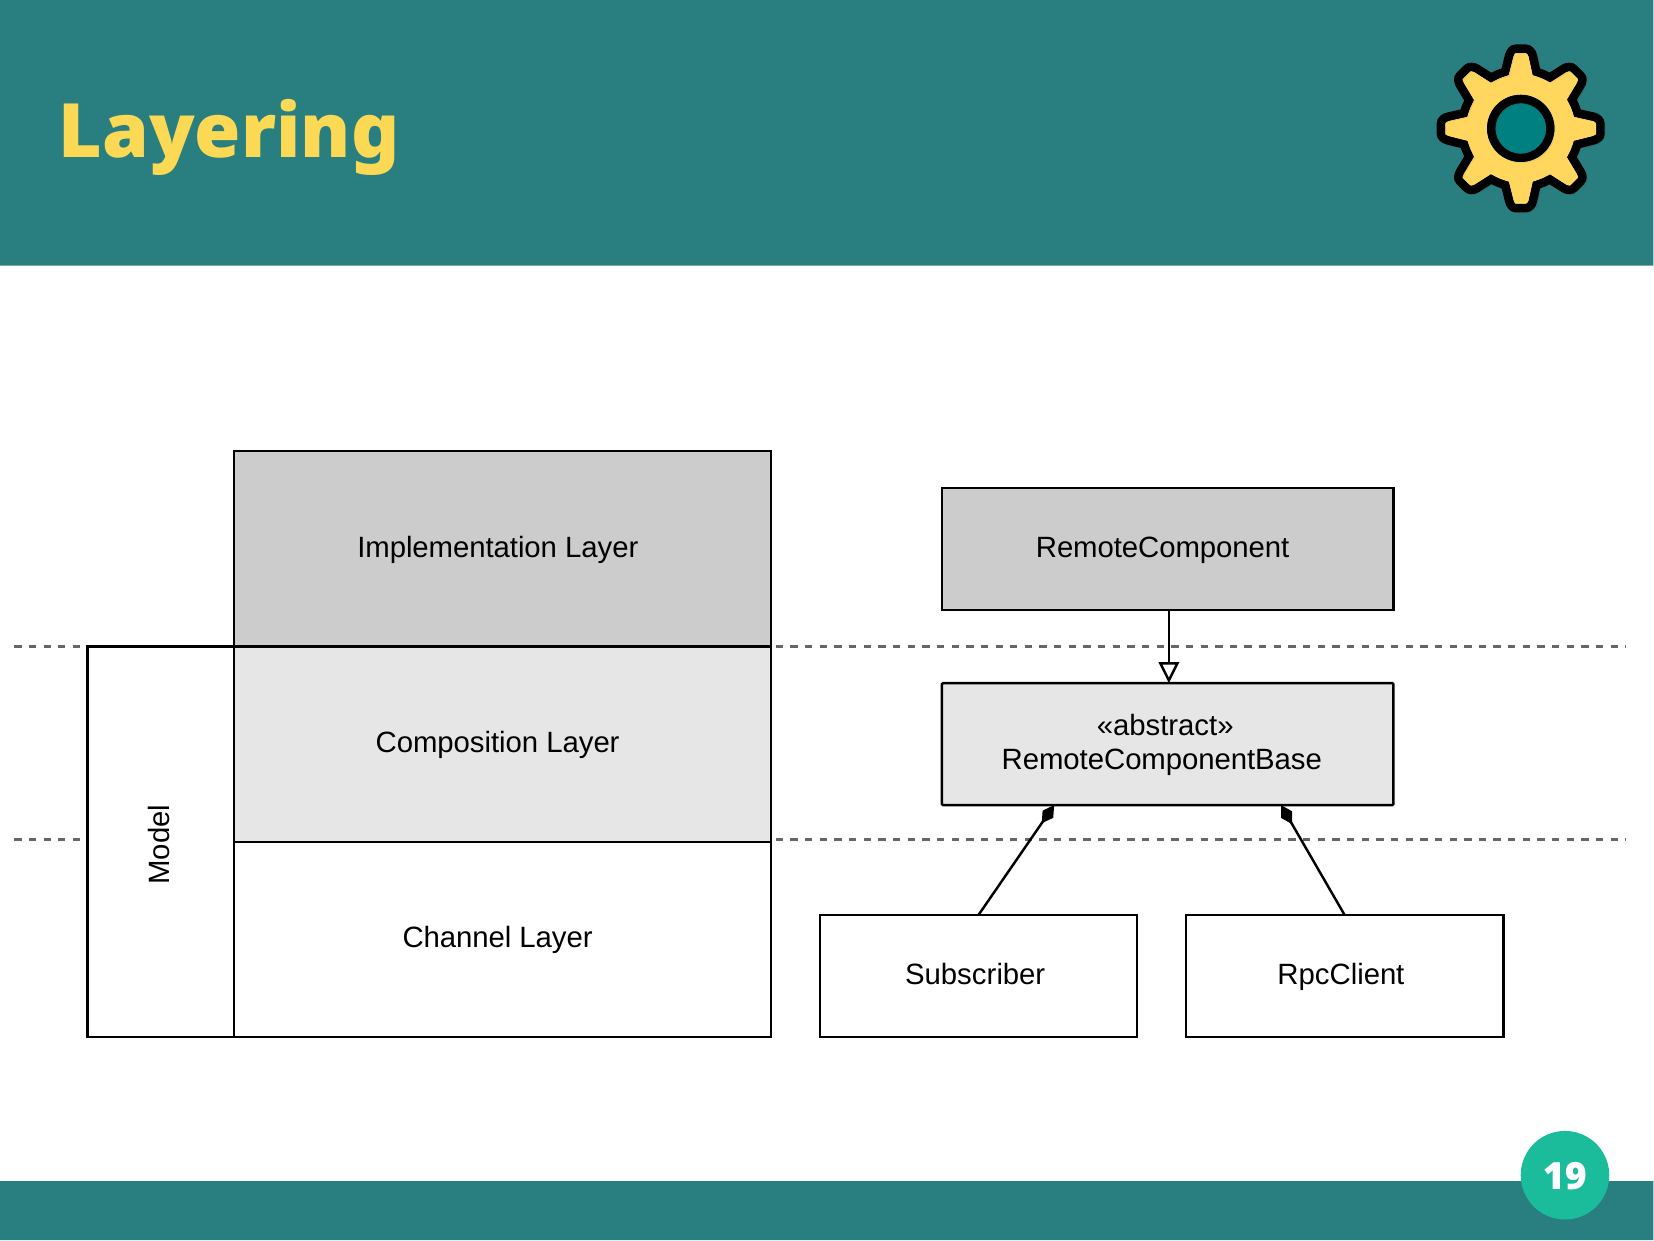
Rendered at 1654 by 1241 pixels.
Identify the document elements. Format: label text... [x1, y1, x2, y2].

title Layering [59, 49, 1595, 207]
picture [11, 448, 1631, 1040]
